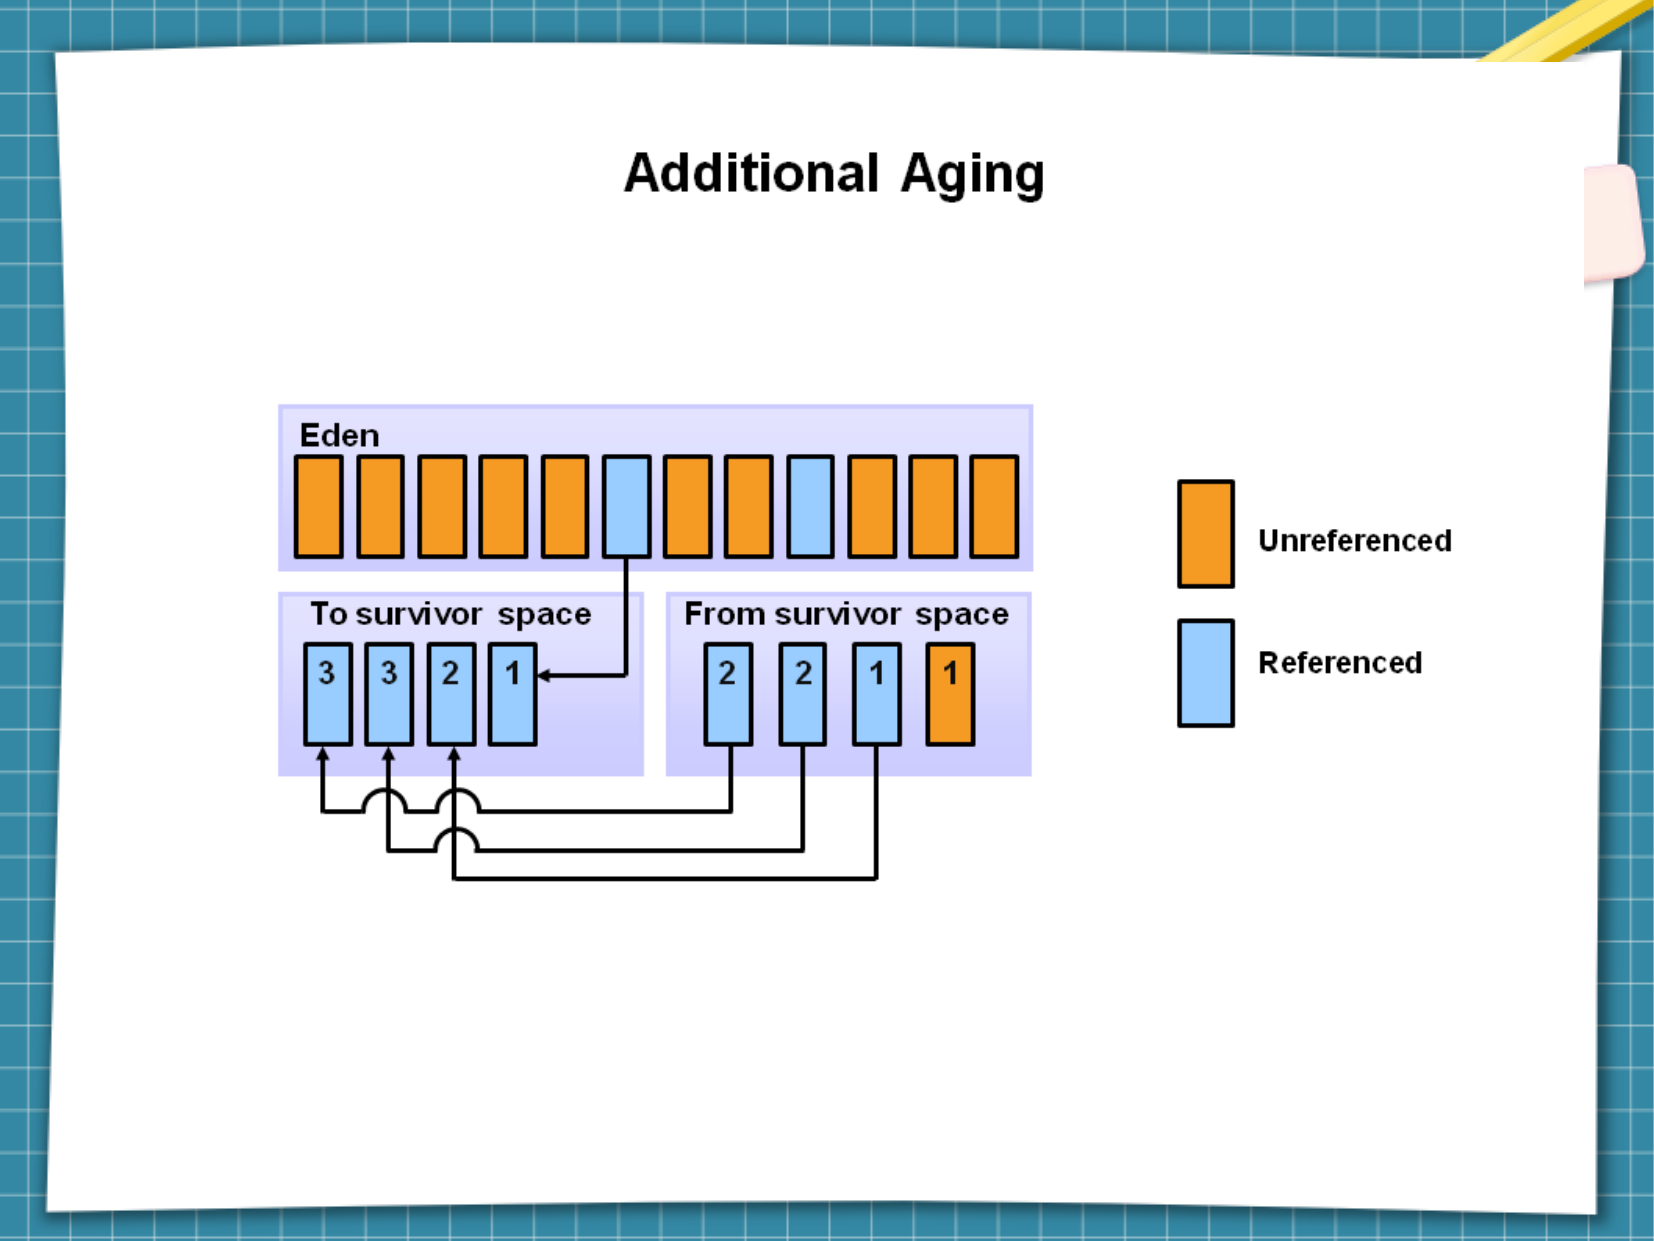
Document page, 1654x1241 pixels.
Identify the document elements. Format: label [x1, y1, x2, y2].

picture [0, 0, 1654, 1241]
title [82, 49, 1571, 257]
